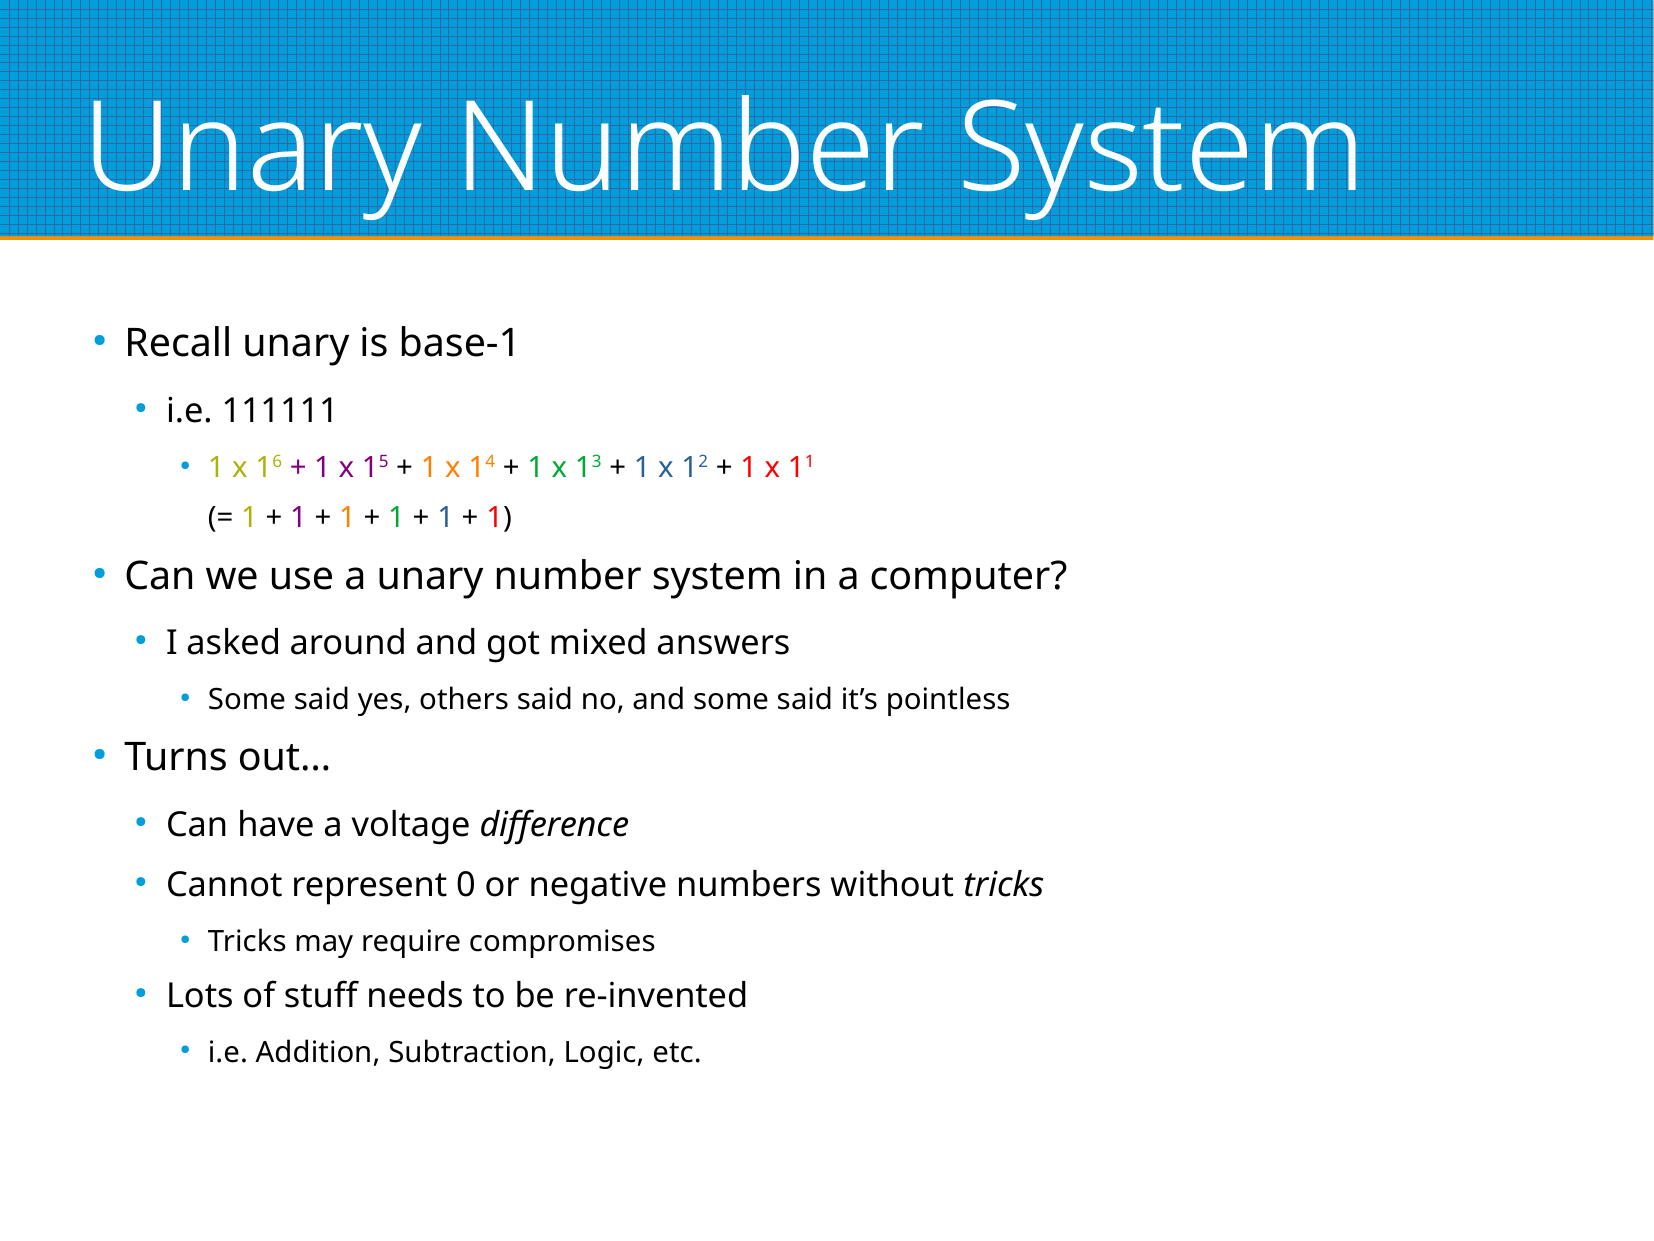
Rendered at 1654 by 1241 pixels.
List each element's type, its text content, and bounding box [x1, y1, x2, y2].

list Recall unary is base-1 i.e. 111111 1 x 16 + 1 x 15 + 1 x 14 + 1 x 13 + 1 x 12 + 1 x 11 (= 1 + 1 + 1 + 1 + 1 + 1) Can we use a unary number system in a computer? I asked around and got mixed answers Some said yes, others said no, and some said it’s pointless Turns out… Can have a voltage difference Cannot represent 0 or negative numbers without tricks Tricks may require compromises Lots of stuff needs to be re-invented i.e. Addition, Subtraction, Logic, etc. [82, 314, 1563, 1081]
title Unary Number System [82, 19, 1571, 227]
